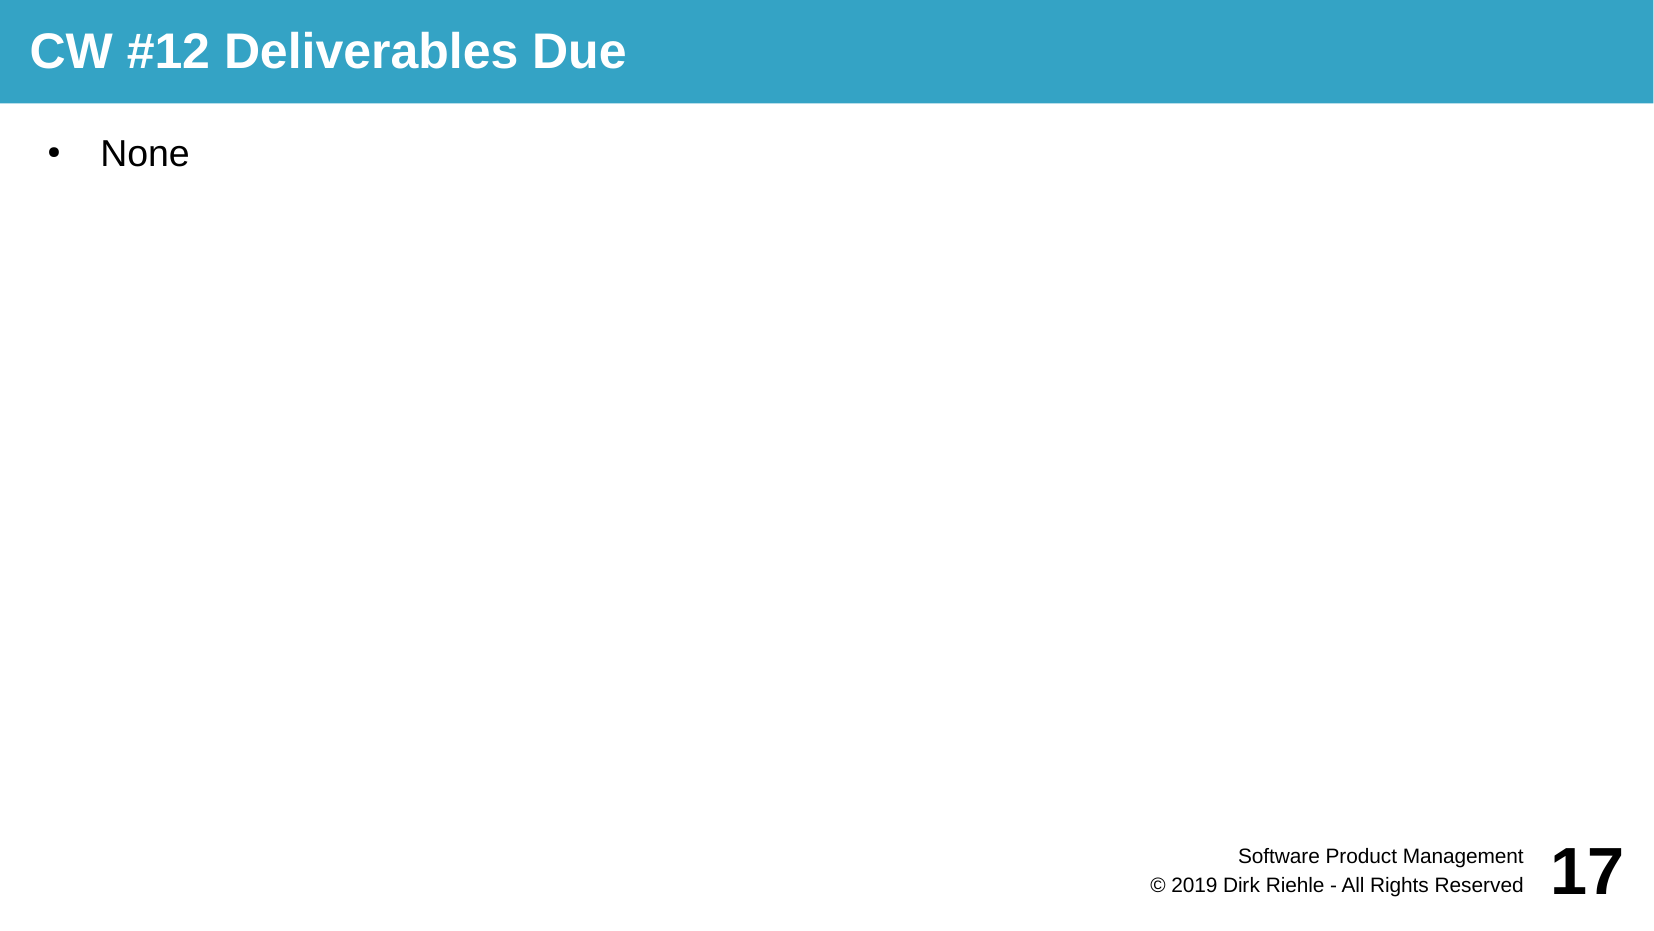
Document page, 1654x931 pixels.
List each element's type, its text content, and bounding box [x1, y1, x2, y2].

list None [29, 132, 1625, 813]
title CW #12 Deliverables Due [0, 0, 1654, 104]
